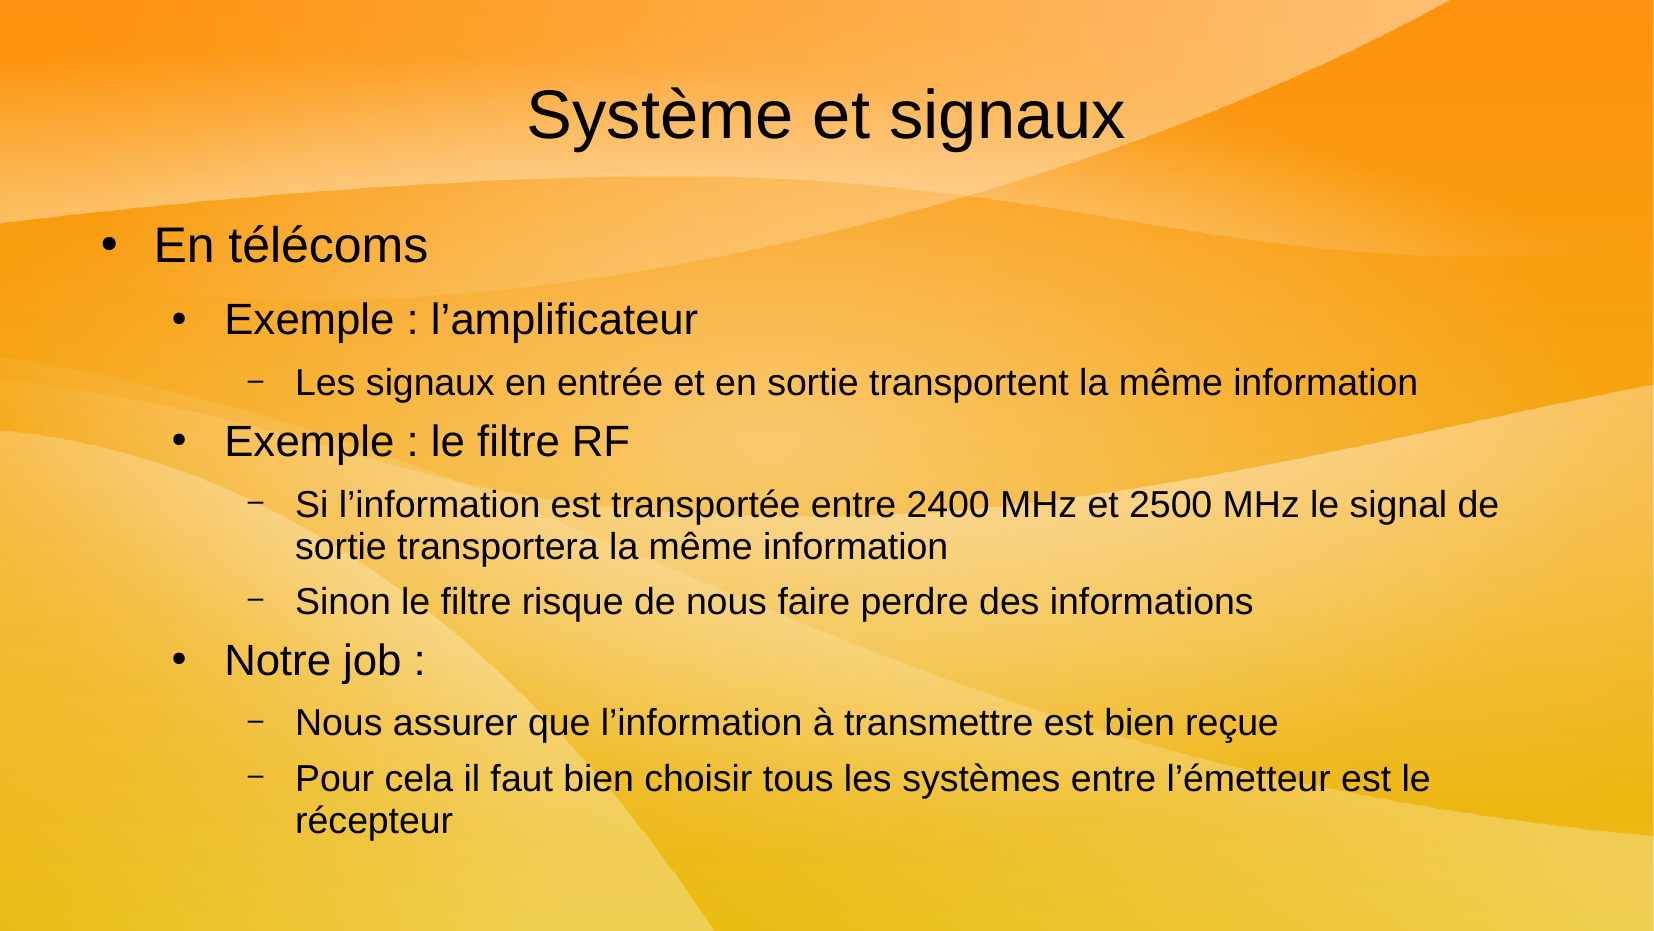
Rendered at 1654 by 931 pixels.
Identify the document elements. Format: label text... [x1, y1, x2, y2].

picture [0, 0, 1654, 931]
list En télécoms Exemple : l’amplificateur Les signaux en entrée et en sortie transportent la même information Exemple : le filtre RF Si l’information est transportée entre 2400 MHz et 2500 MHz le signal de sortie transportera la même information Sinon le filtre risque de nous faire perdre des informations Notre job : Nous assurer que l’information à transmettre est bien reçue Pour cela il faut bien choisir tous les systèmes entre l’émetteur est le récepteur [82, 217, 1571, 842]
title Système et signaux [82, 37, 1571, 193]
